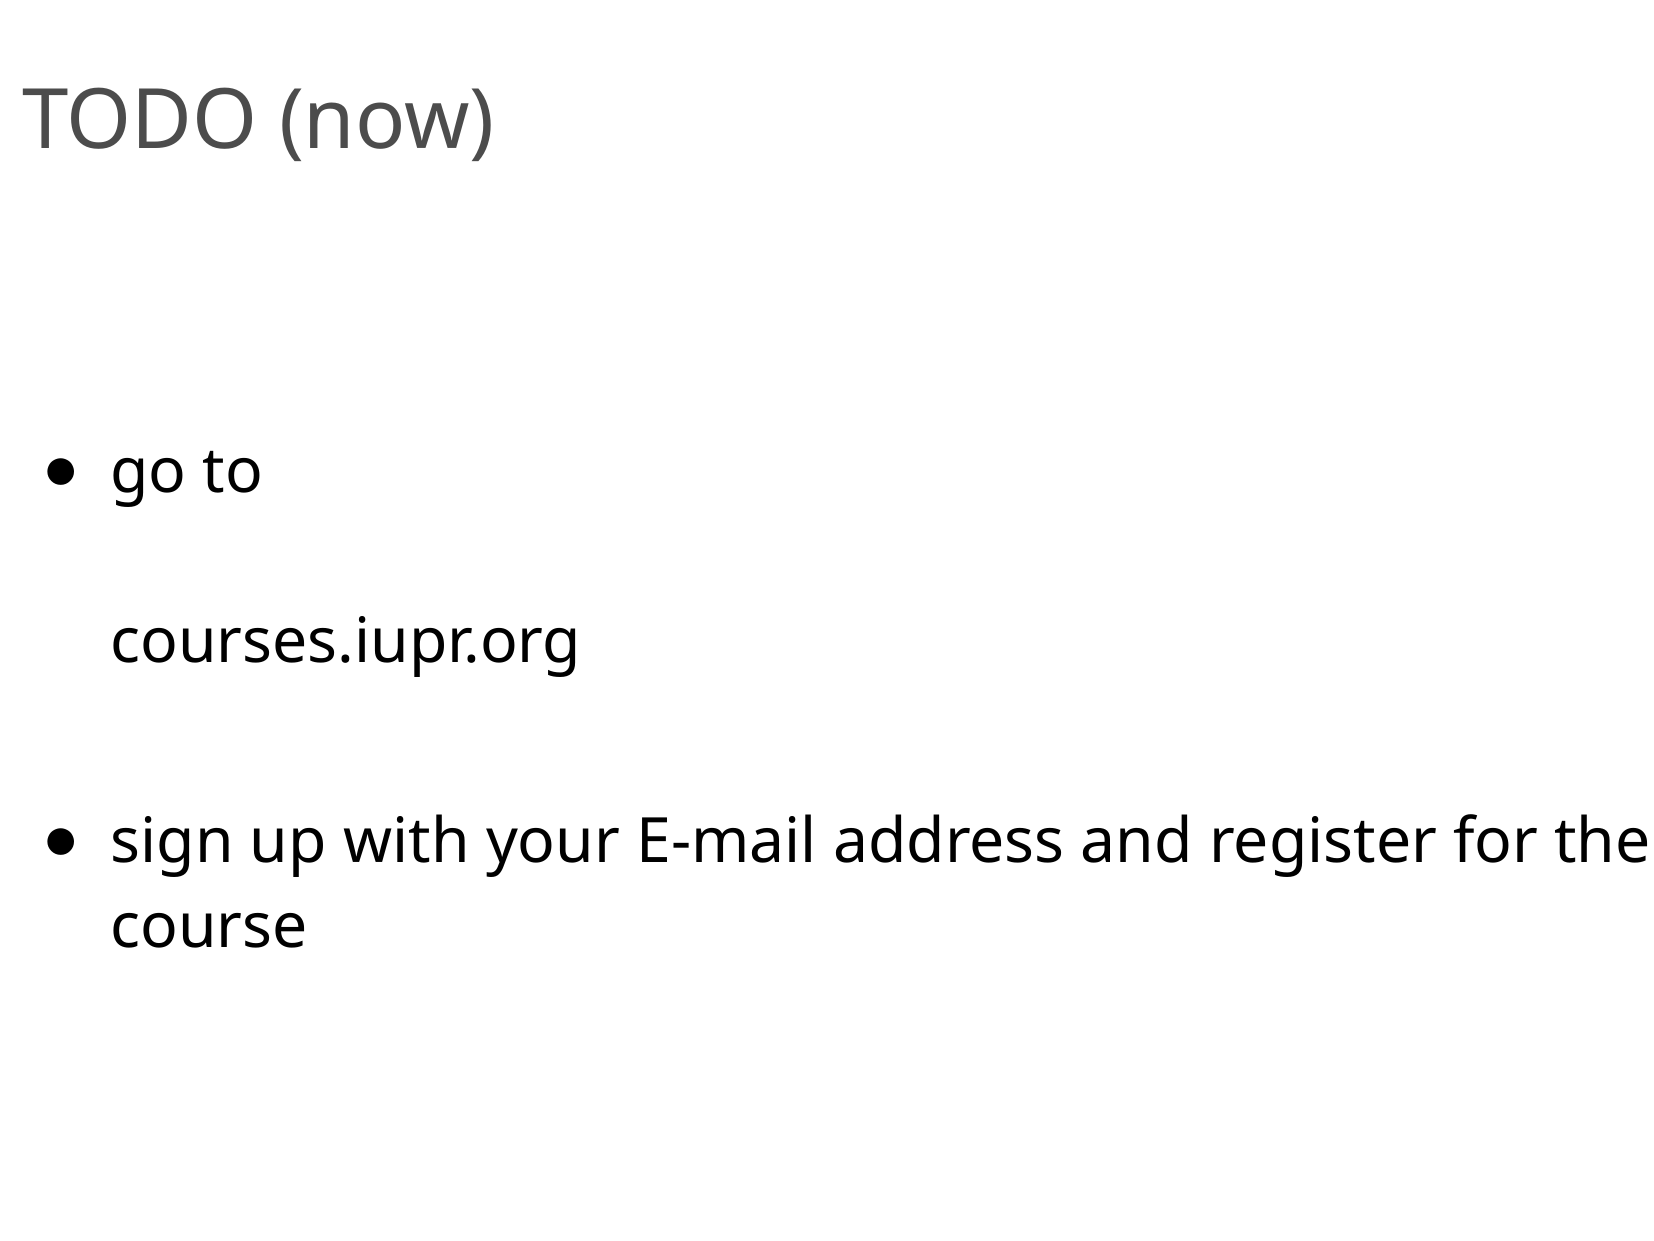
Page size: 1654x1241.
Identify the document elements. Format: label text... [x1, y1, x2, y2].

list go to courses.iupr.org sign up with your E-mail address and register for the course [25, 226, 1654, 1166]
title TODO (now) [22, 19, 1654, 213]
